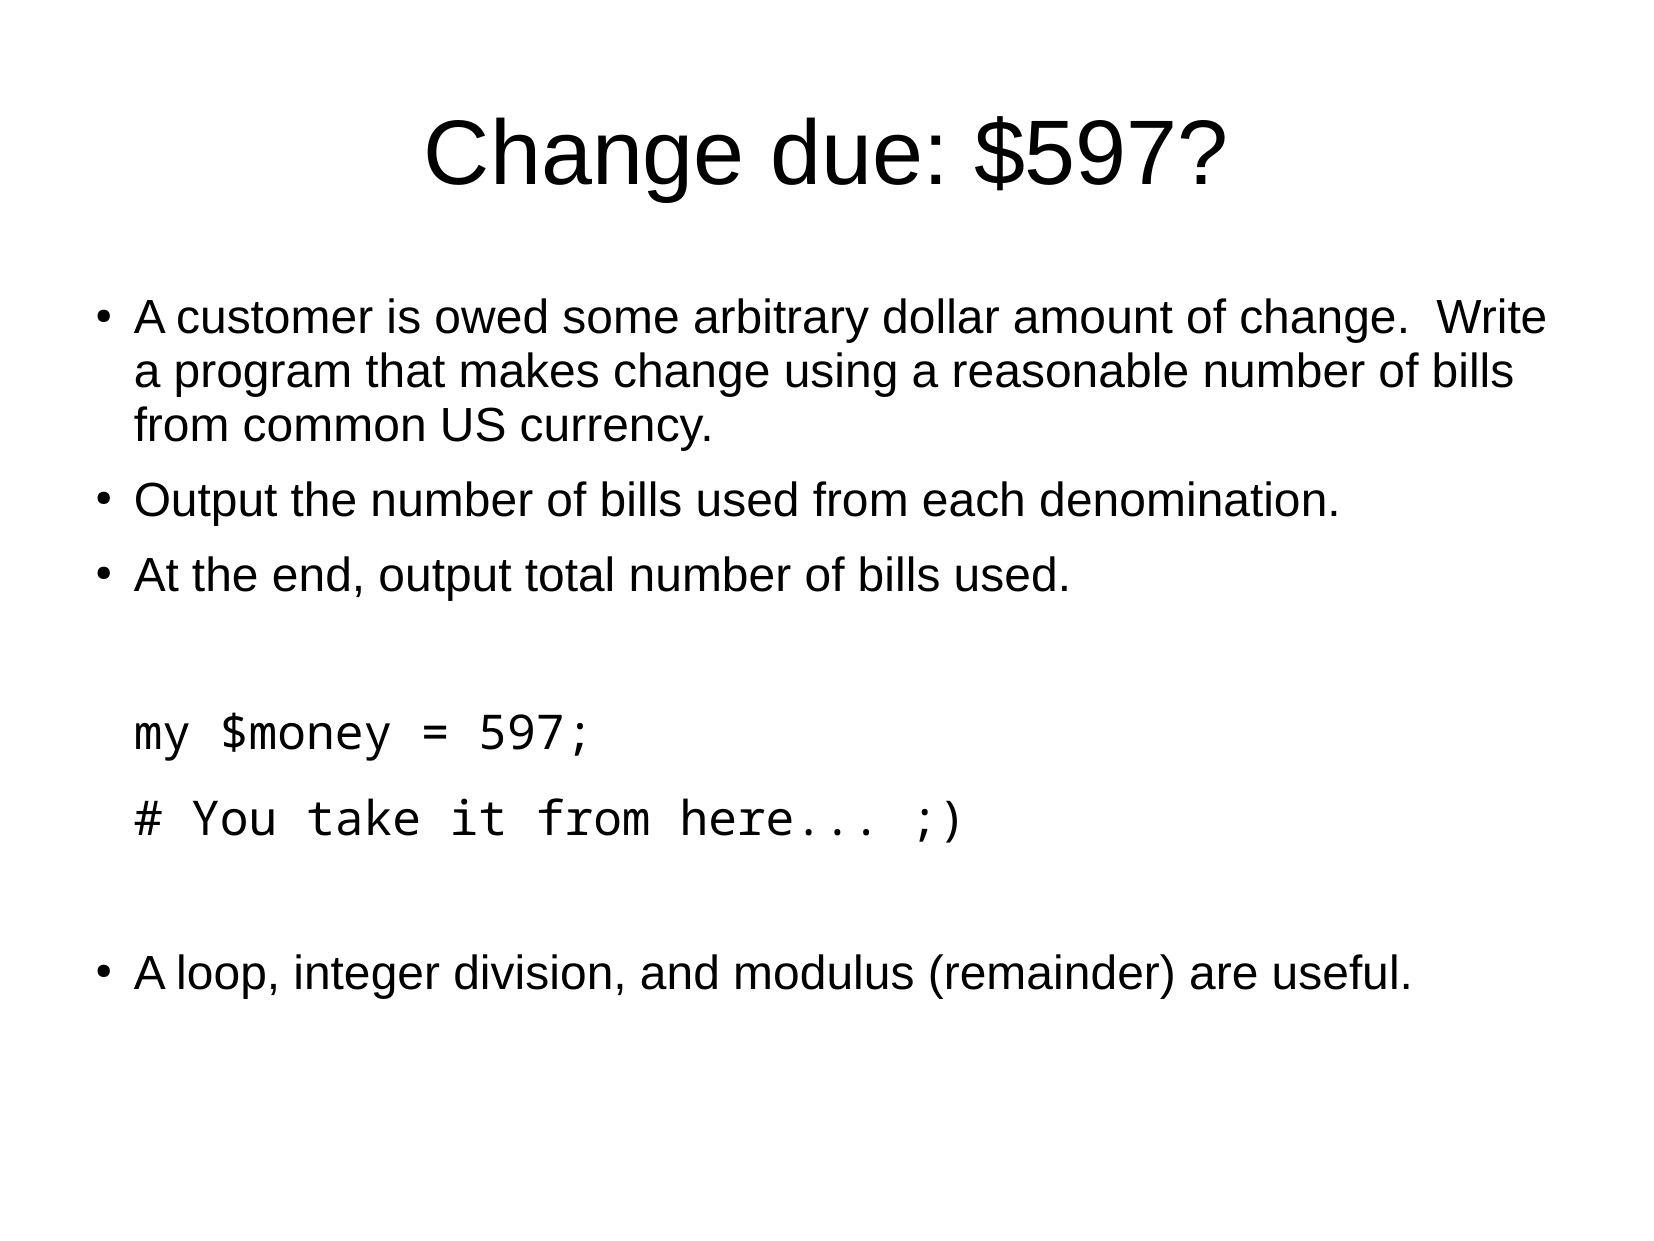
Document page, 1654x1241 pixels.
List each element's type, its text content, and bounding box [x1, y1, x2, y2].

title Change due: $597? [82, 49, 1571, 257]
list A customer is owed some arbitrary dollar amount of change. Write a program that makes change using a reasonable number of bills from common US currency. Output the number of bills used from each denomination. At the end, output total number of bills used. my $money = 597; # You take it from here... ;) A loop, integer division, and modulus (remainder) are useful. [82, 290, 1571, 1010]
